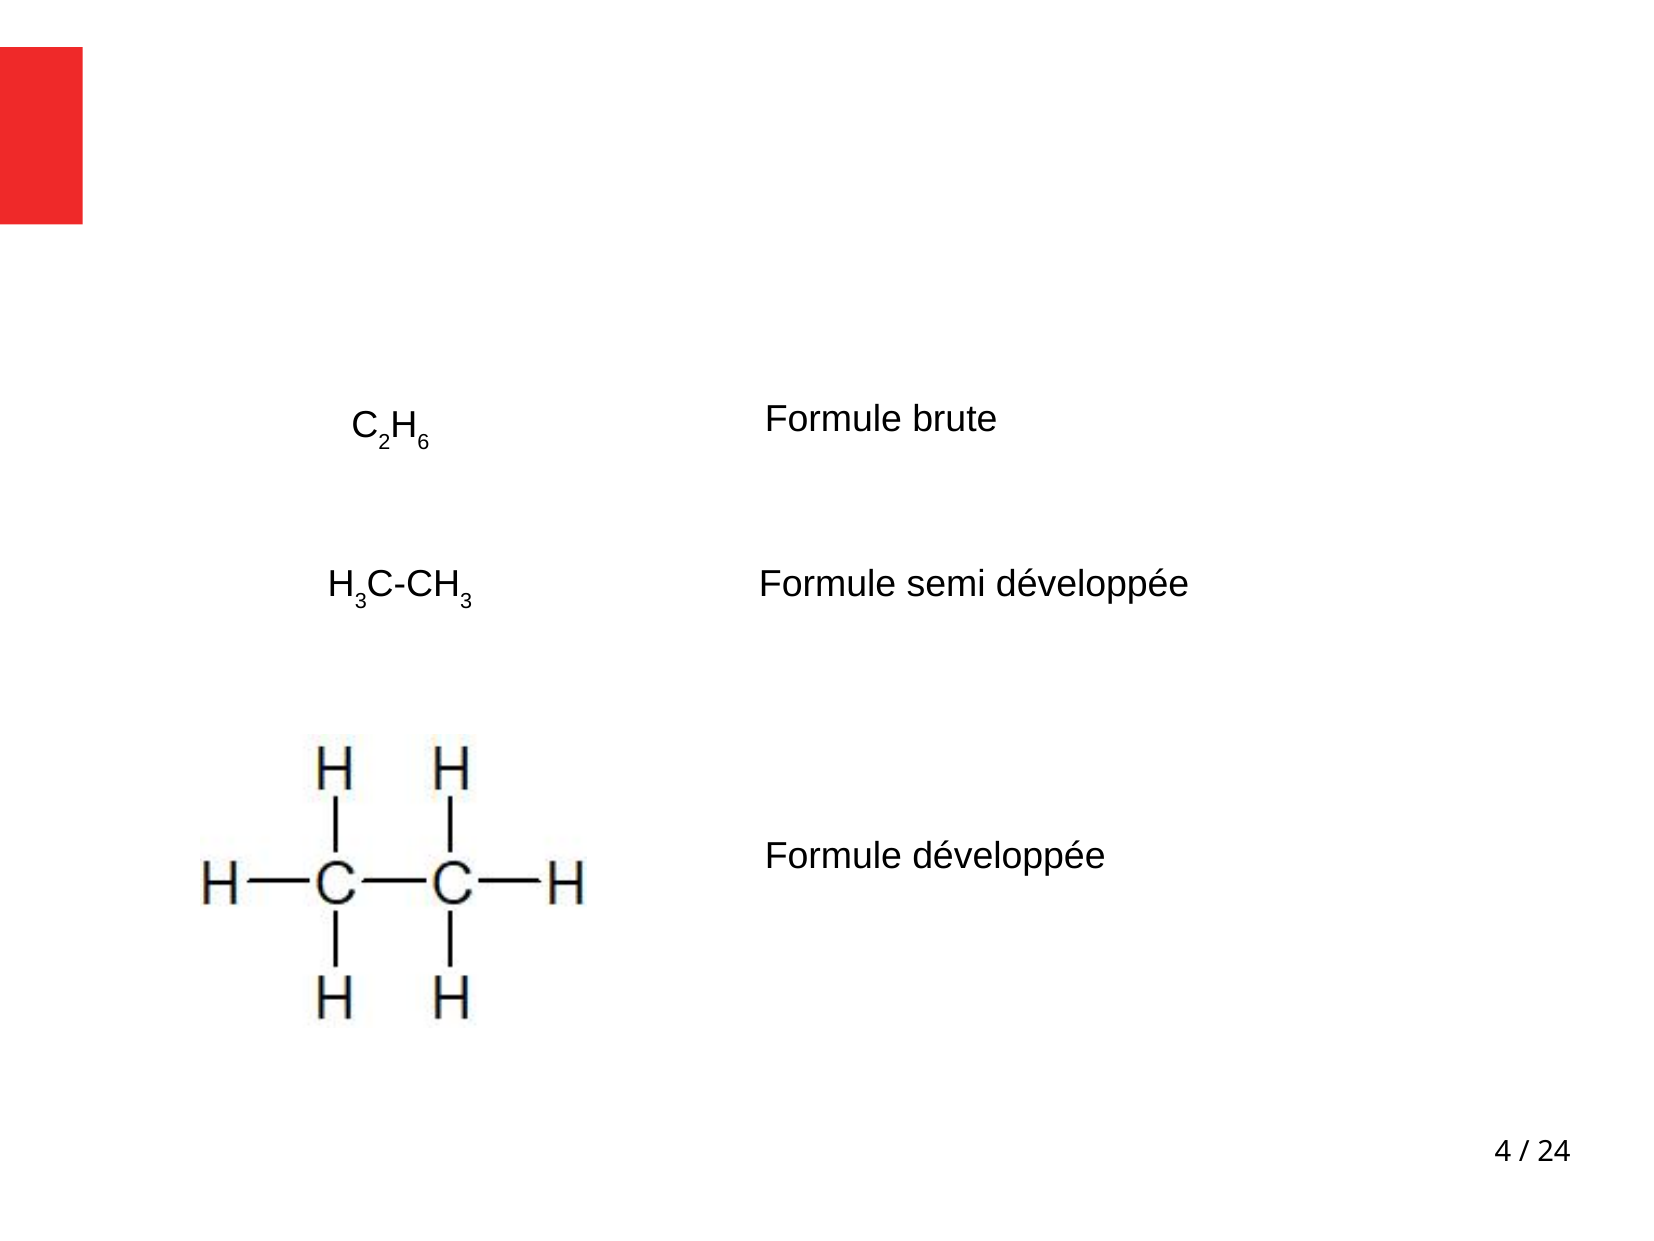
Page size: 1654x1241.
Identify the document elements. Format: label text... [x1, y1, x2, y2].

text_box H3C-CH3 [312, 555, 744, 621]
text_box Formule développée [750, 826, 1199, 926]
text_box Formule brute [750, 389, 1117, 447]
picture [200, 734, 587, 1028]
text_box Formule semi développée [744, 555, 1276, 654]
text_box C2H6 [336, 395, 550, 462]
